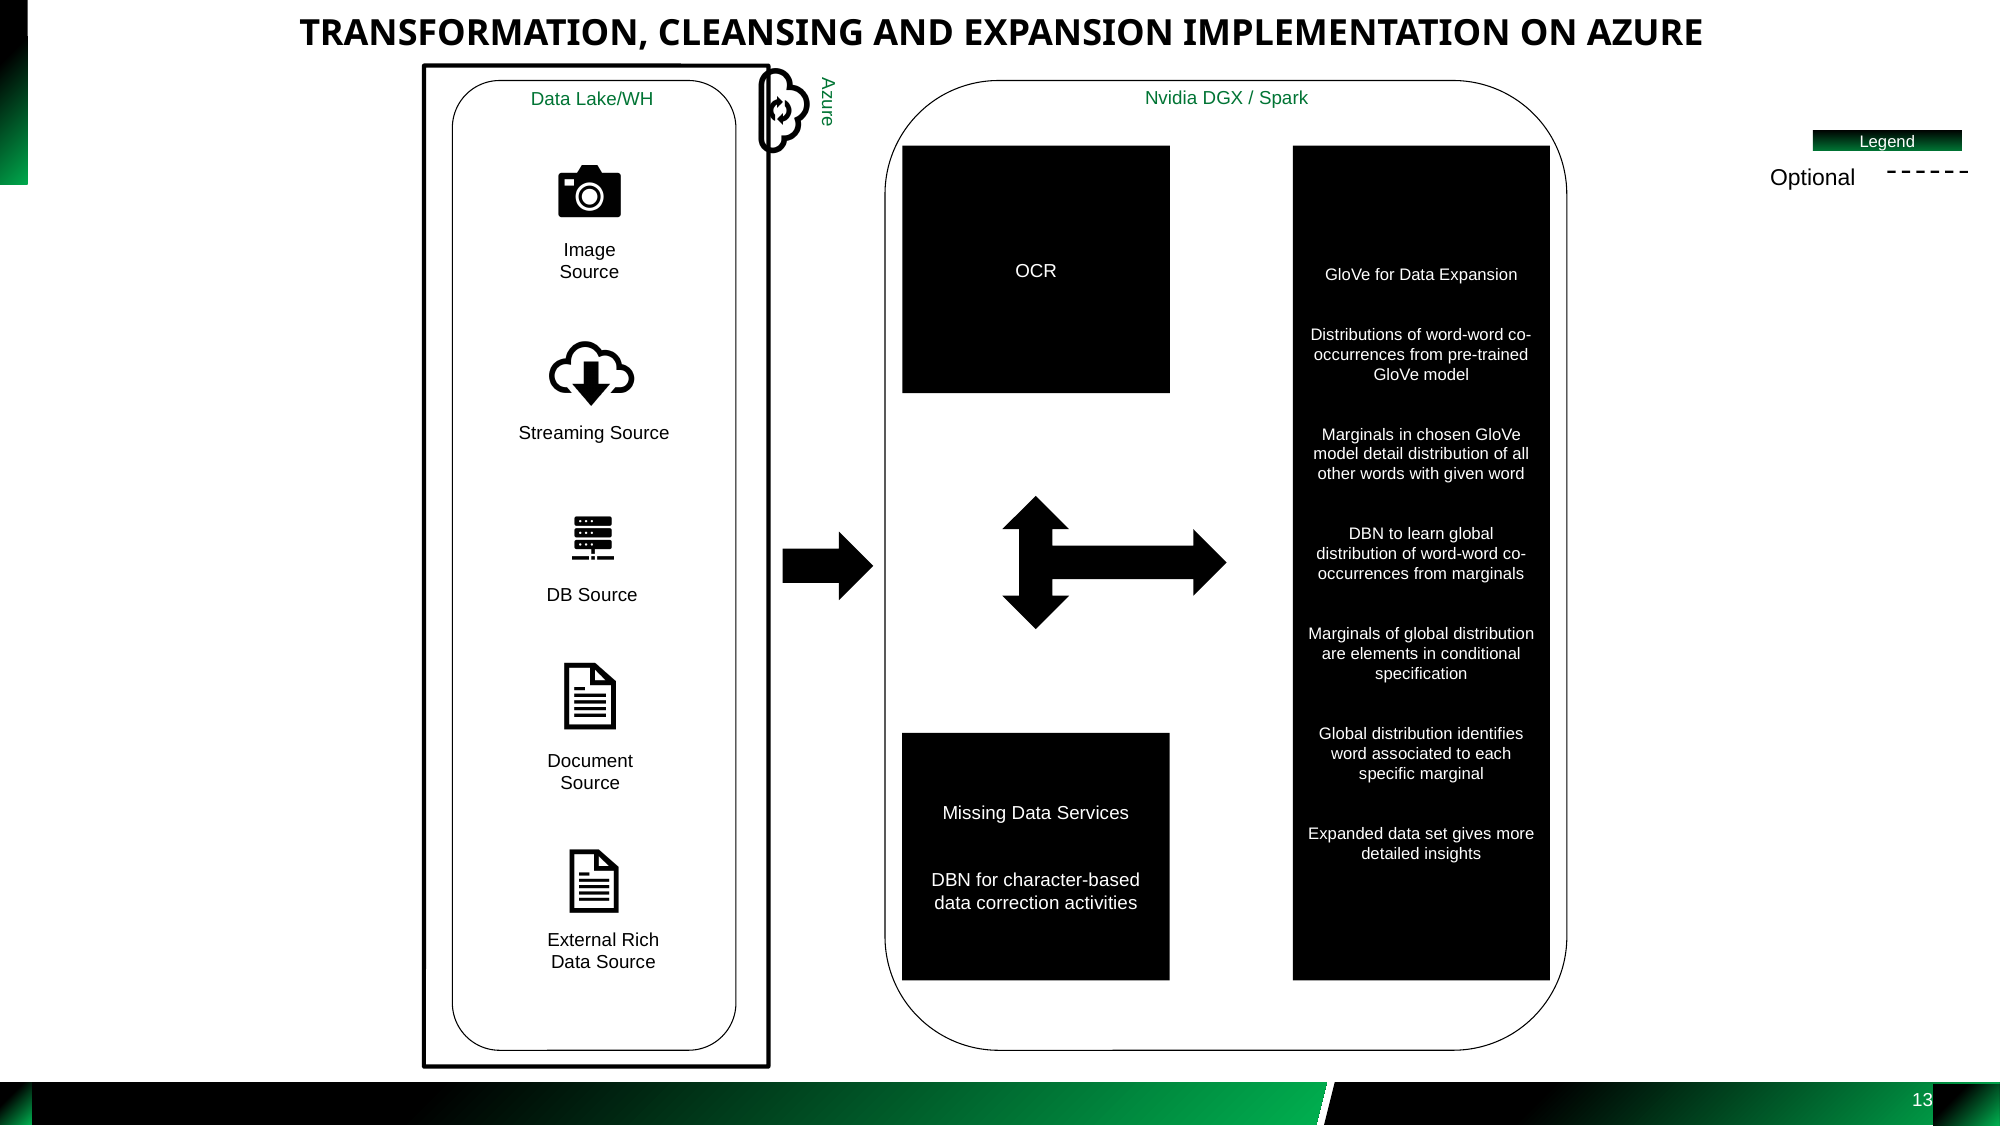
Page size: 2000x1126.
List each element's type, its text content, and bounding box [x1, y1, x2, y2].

picture [565, 510, 621, 566]
text_box Data Lake/WH [511, 86, 673, 120]
text_box Document Source [527, 748, 653, 794]
text_box Optional [1738, 162, 1888, 182]
text_box Streaming Source [492, 415, 696, 449]
text_box Legend [1812, 130, 1962, 151]
text_box Nvidia DGX / Spark [1136, 86, 1317, 120]
picture [556, 843, 632, 919]
text_box Missing Data Services DBN for character-based data correction activities [902, 732, 1170, 981]
text_box Azure [814, 58, 846, 147]
text_box [1002, 495, 1227, 630]
text_box External Rich Data Source [525, 931, 682, 969]
text_box GloVe for Data Expansion Distributions of word-word co-occurrences from pre-trained GloVe model Marginals in chosen GloVe model detail distribution of all other words with given word DBN to learn global distribution of word-word co-occurrences from marginals Marginals of global distribution are elements in conditional specification Global distribution identifies word associated to each specific marginal Expanded data set gives more detailed insights [1292, 145, 1550, 981]
text_box OCR [902, 145, 1170, 394]
picture [552, 153, 627, 229]
picture [547, 329, 636, 418]
picture [740, 66, 828, 155]
text_box [782, 531, 874, 601]
picture [550, 656, 630, 736]
text_box DB Source [519, 578, 666, 610]
text_box Image Source [540, 237, 639, 283]
text_box transformation, cleansing and expansion implementation on AZURE [249, 13, 1755, 59]
